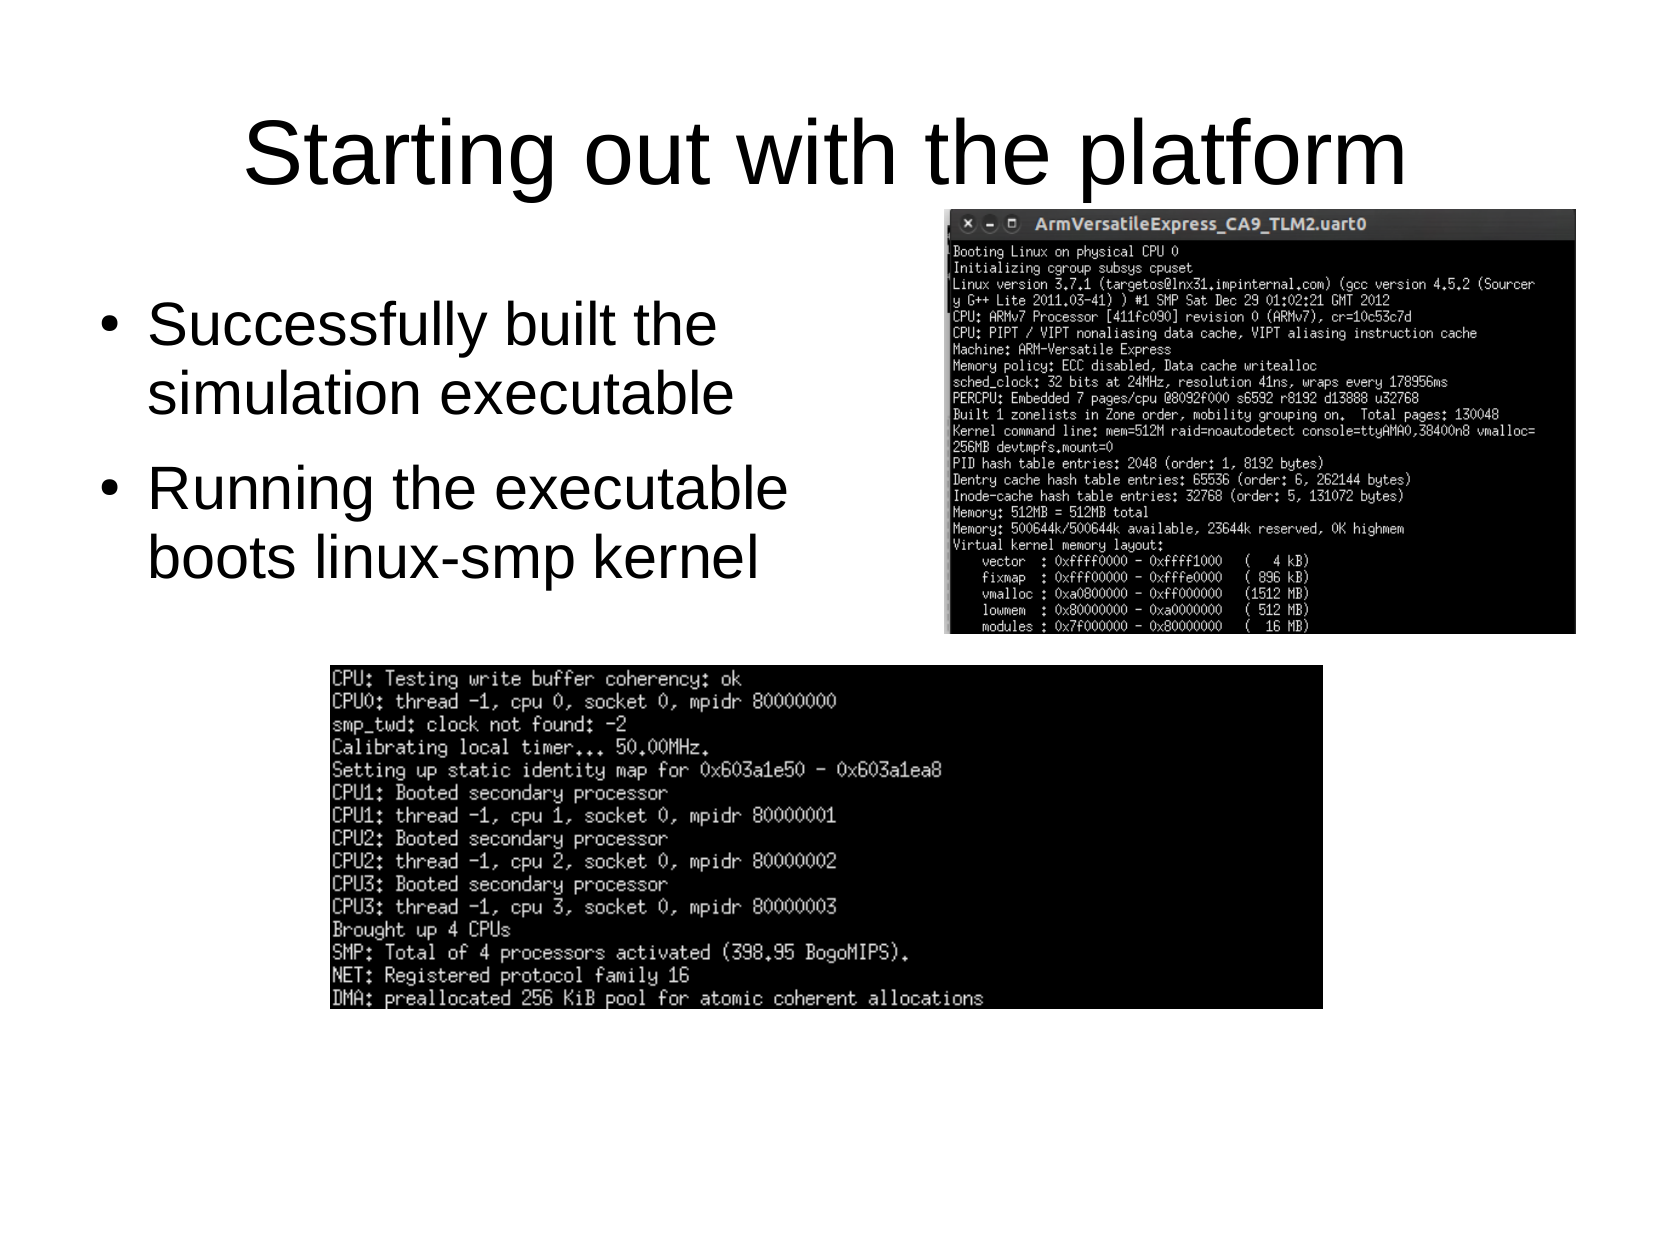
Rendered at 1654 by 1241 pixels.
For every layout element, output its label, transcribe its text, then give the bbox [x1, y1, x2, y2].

picture [944, 209, 1576, 634]
title Starting out with the platform [82, 49, 1571, 257]
list Successfully built the simulation executable Running the executable boots linux-smp kernel [82, 290, 809, 634]
picture [330, 665, 1323, 1009]
